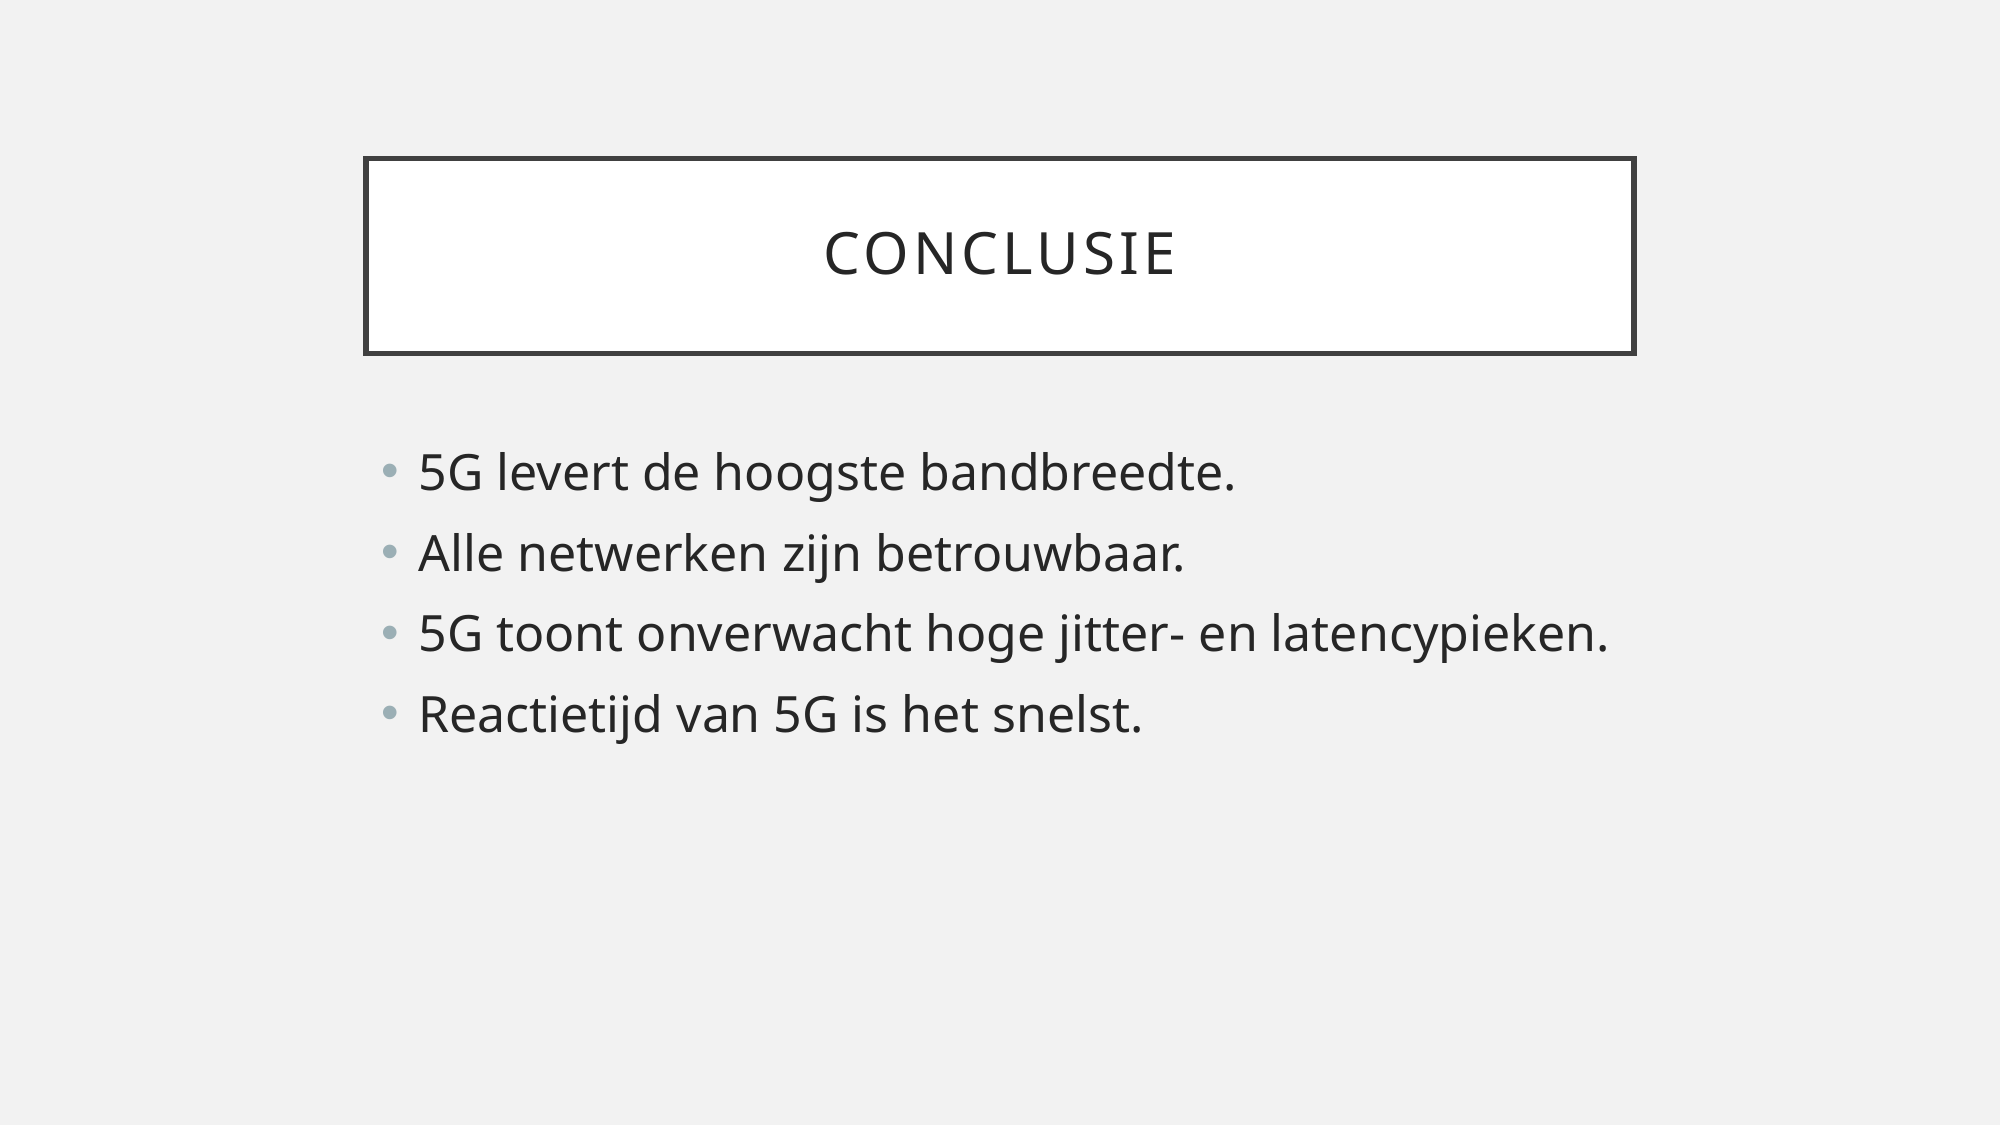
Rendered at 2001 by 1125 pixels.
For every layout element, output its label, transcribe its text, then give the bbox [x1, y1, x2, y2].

list 5G levert de hoogste bandbreedte. Alle netwerken zijn betrouwbaar. 5G toont onverwacht hoge jitter- en latencypieken. Reactietijd van 5G is het snelst. [366, 432, 1634, 942]
title conclusie [366, 158, 1634, 354]
